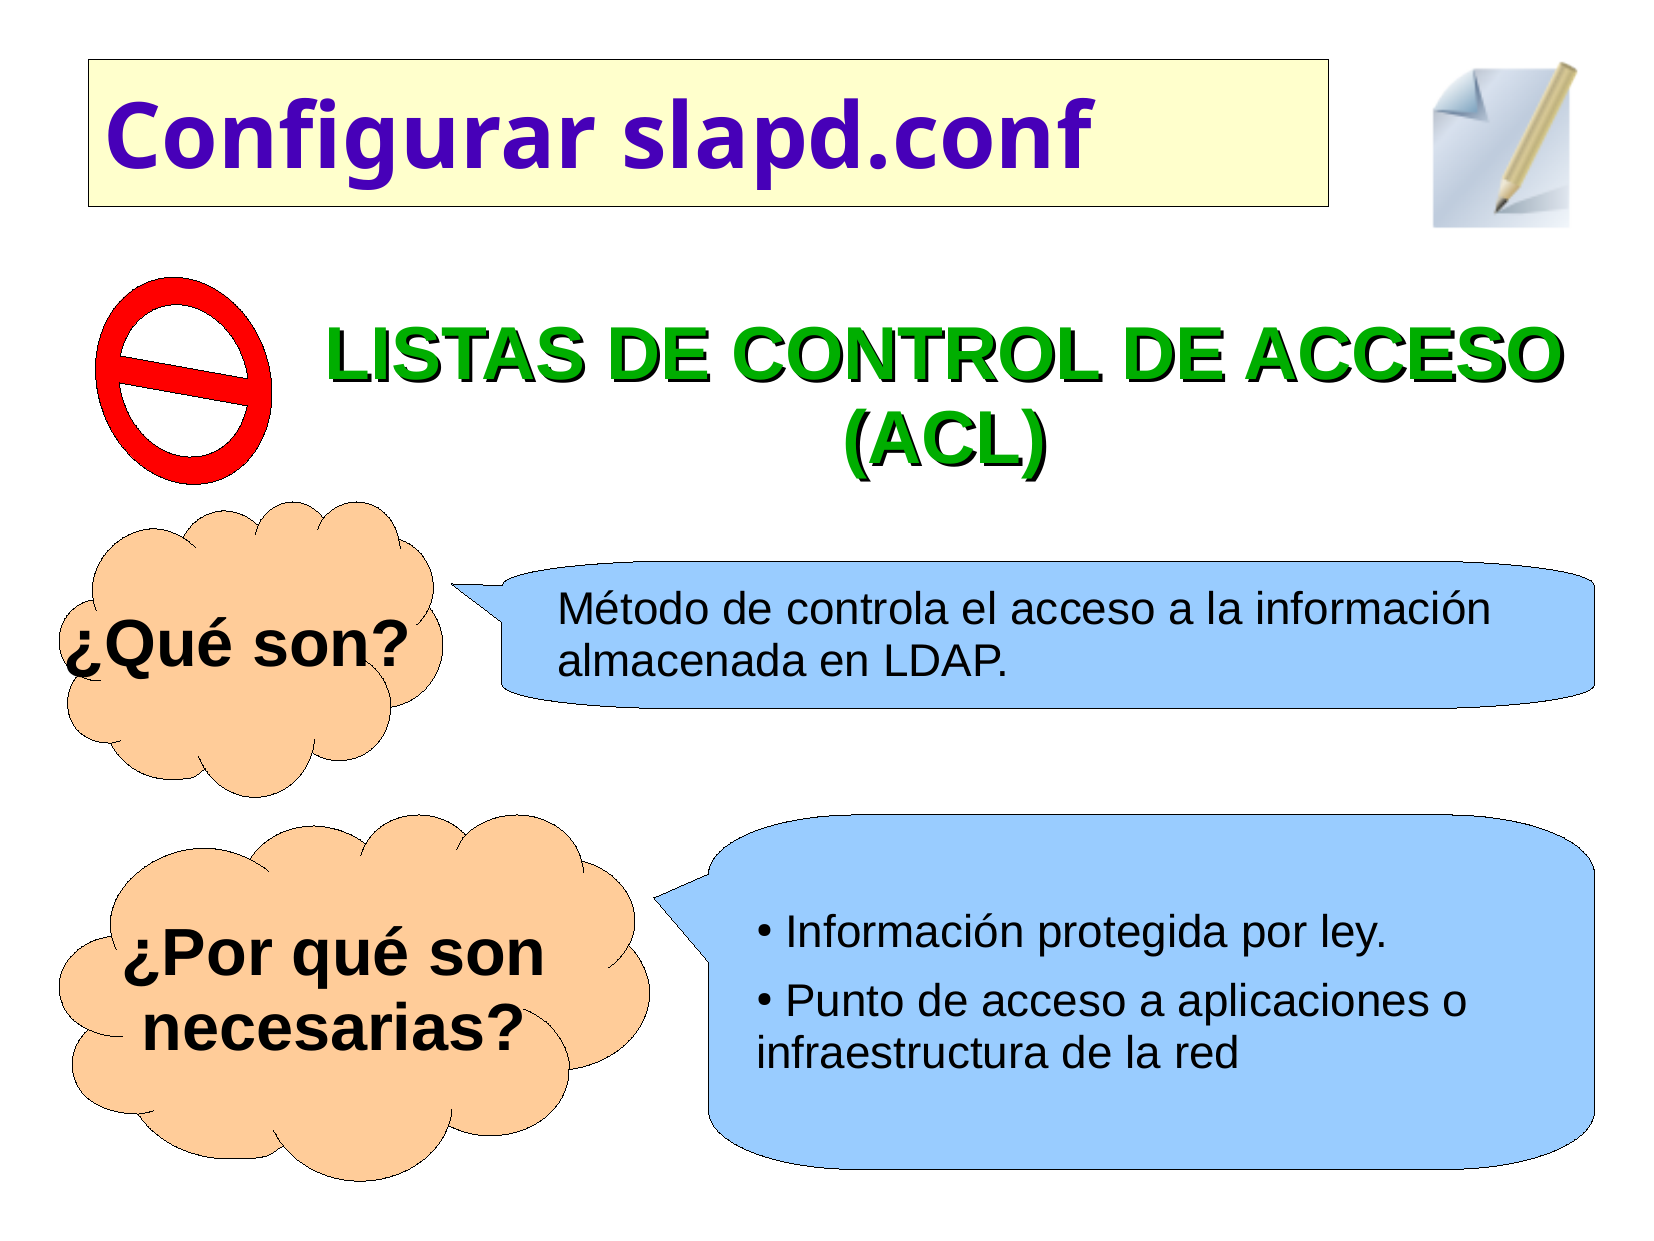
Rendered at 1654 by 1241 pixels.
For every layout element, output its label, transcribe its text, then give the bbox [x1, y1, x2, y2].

text_box ¿Por qué son necesarias? [59, 814, 650, 1182]
text_box Configurar slapd.conf [88, 59, 1329, 207]
picture [1417, 58, 1595, 237]
text_box ¿Qué son? [59, 501, 443, 798]
text_box Información protegida por ley. Punto de acceso a aplicaciones o infraestructura de la red [653, 814, 1595, 1170]
text_box [95, 277, 272, 485]
text_box Método de controla el acceso a la información almacenada en LDAP. [451, 561, 1595, 709]
text_box LISTAS DE CONTROL DE ACCESO (ACL) [309, 304, 1580, 487]
